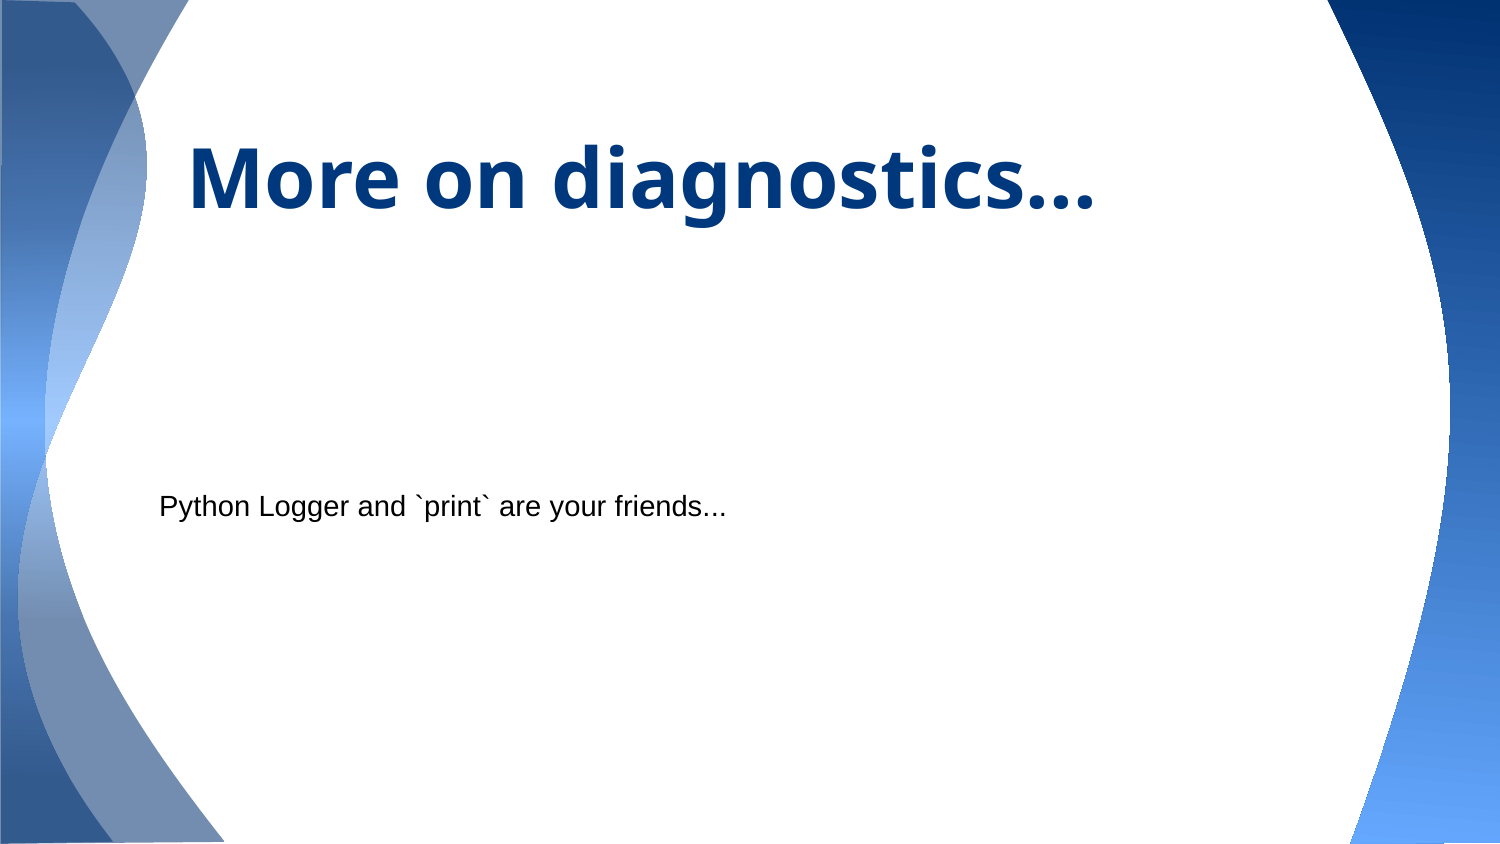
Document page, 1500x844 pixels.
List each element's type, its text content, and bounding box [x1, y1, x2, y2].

title Python Logger and `print` are your friends... [144, 212, 1390, 798]
title More on diagnostics... [171, 33, 1426, 241]
